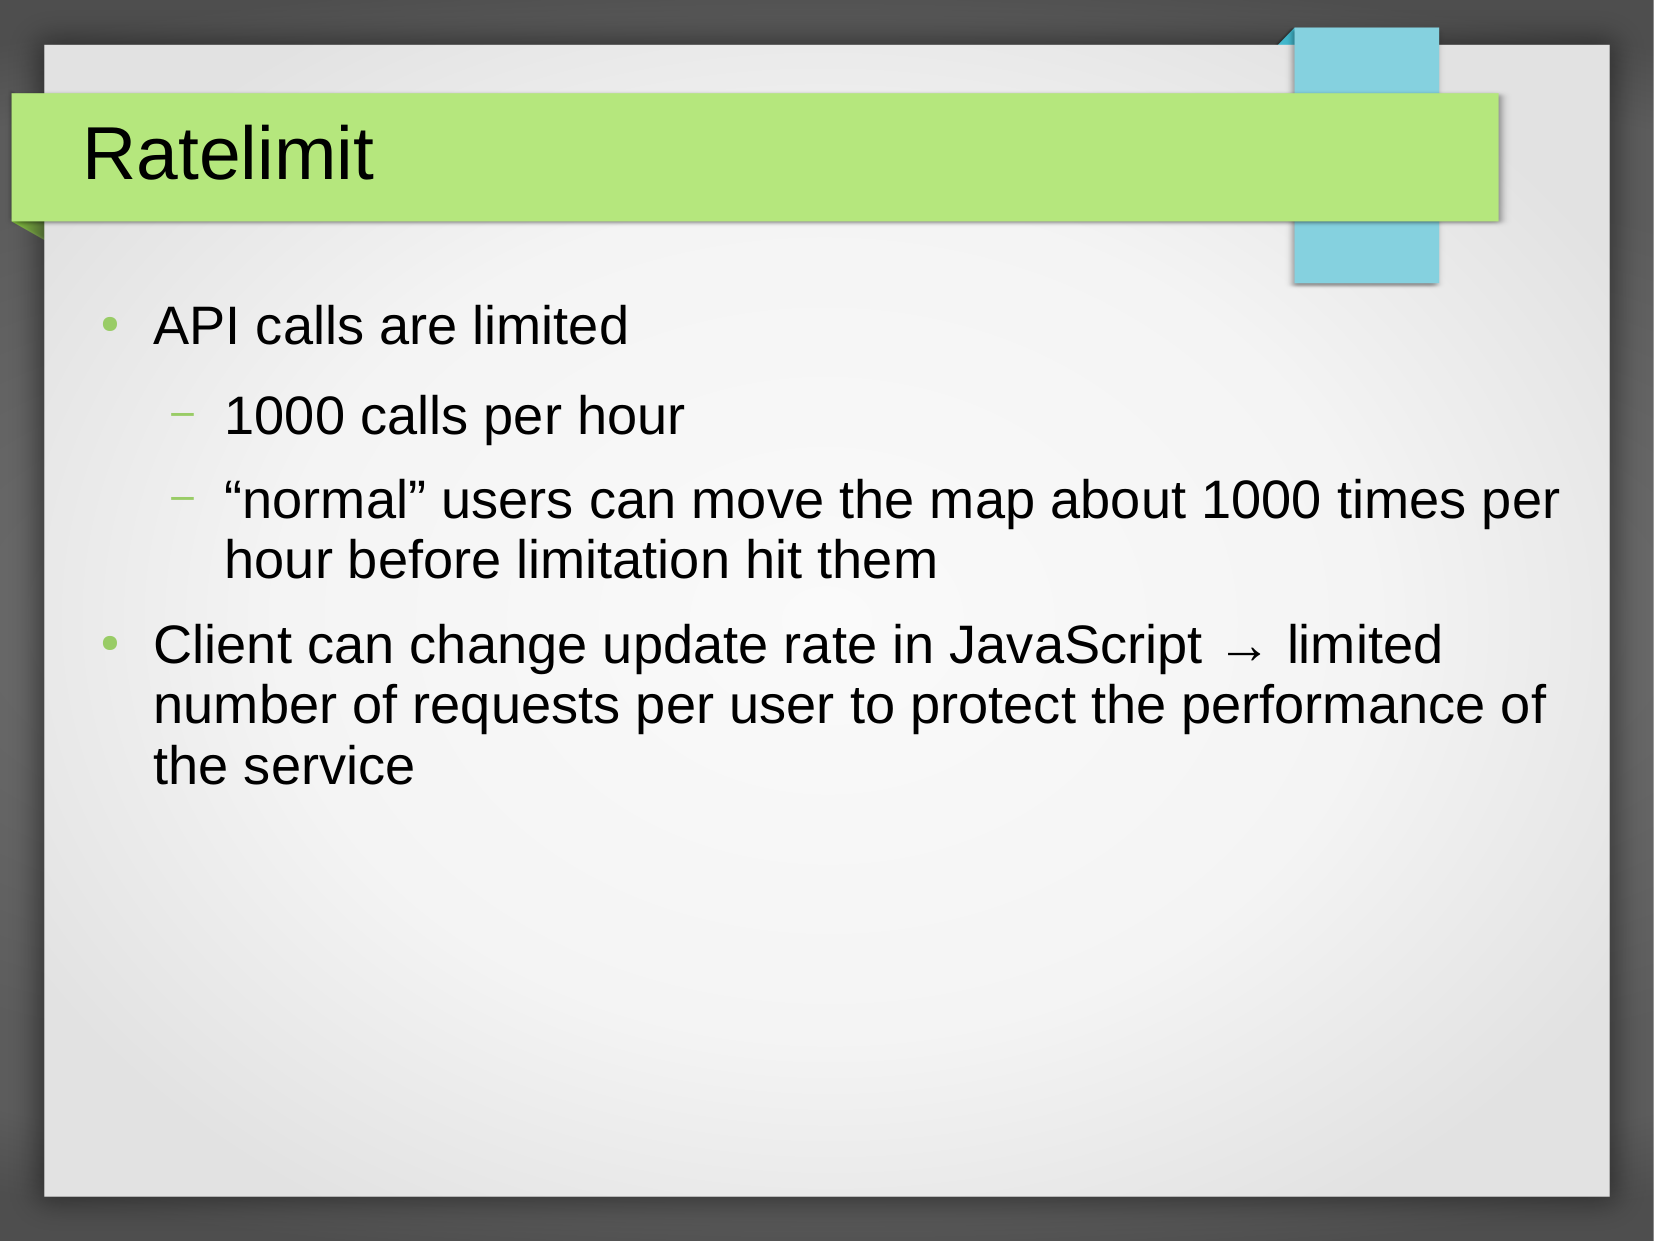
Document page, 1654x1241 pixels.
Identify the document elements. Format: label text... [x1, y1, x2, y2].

picture [0, 0, 1654, 1241]
list API calls are limited 1000 calls per hour “normal” users can move the map about 1000 times per hour before limitation hit them Client can change update rate in JavaScript → limited number of requests per user to protect the performance of the service [82, 295, 1571, 1015]
title Ratelimit [82, 94, 1264, 213]
